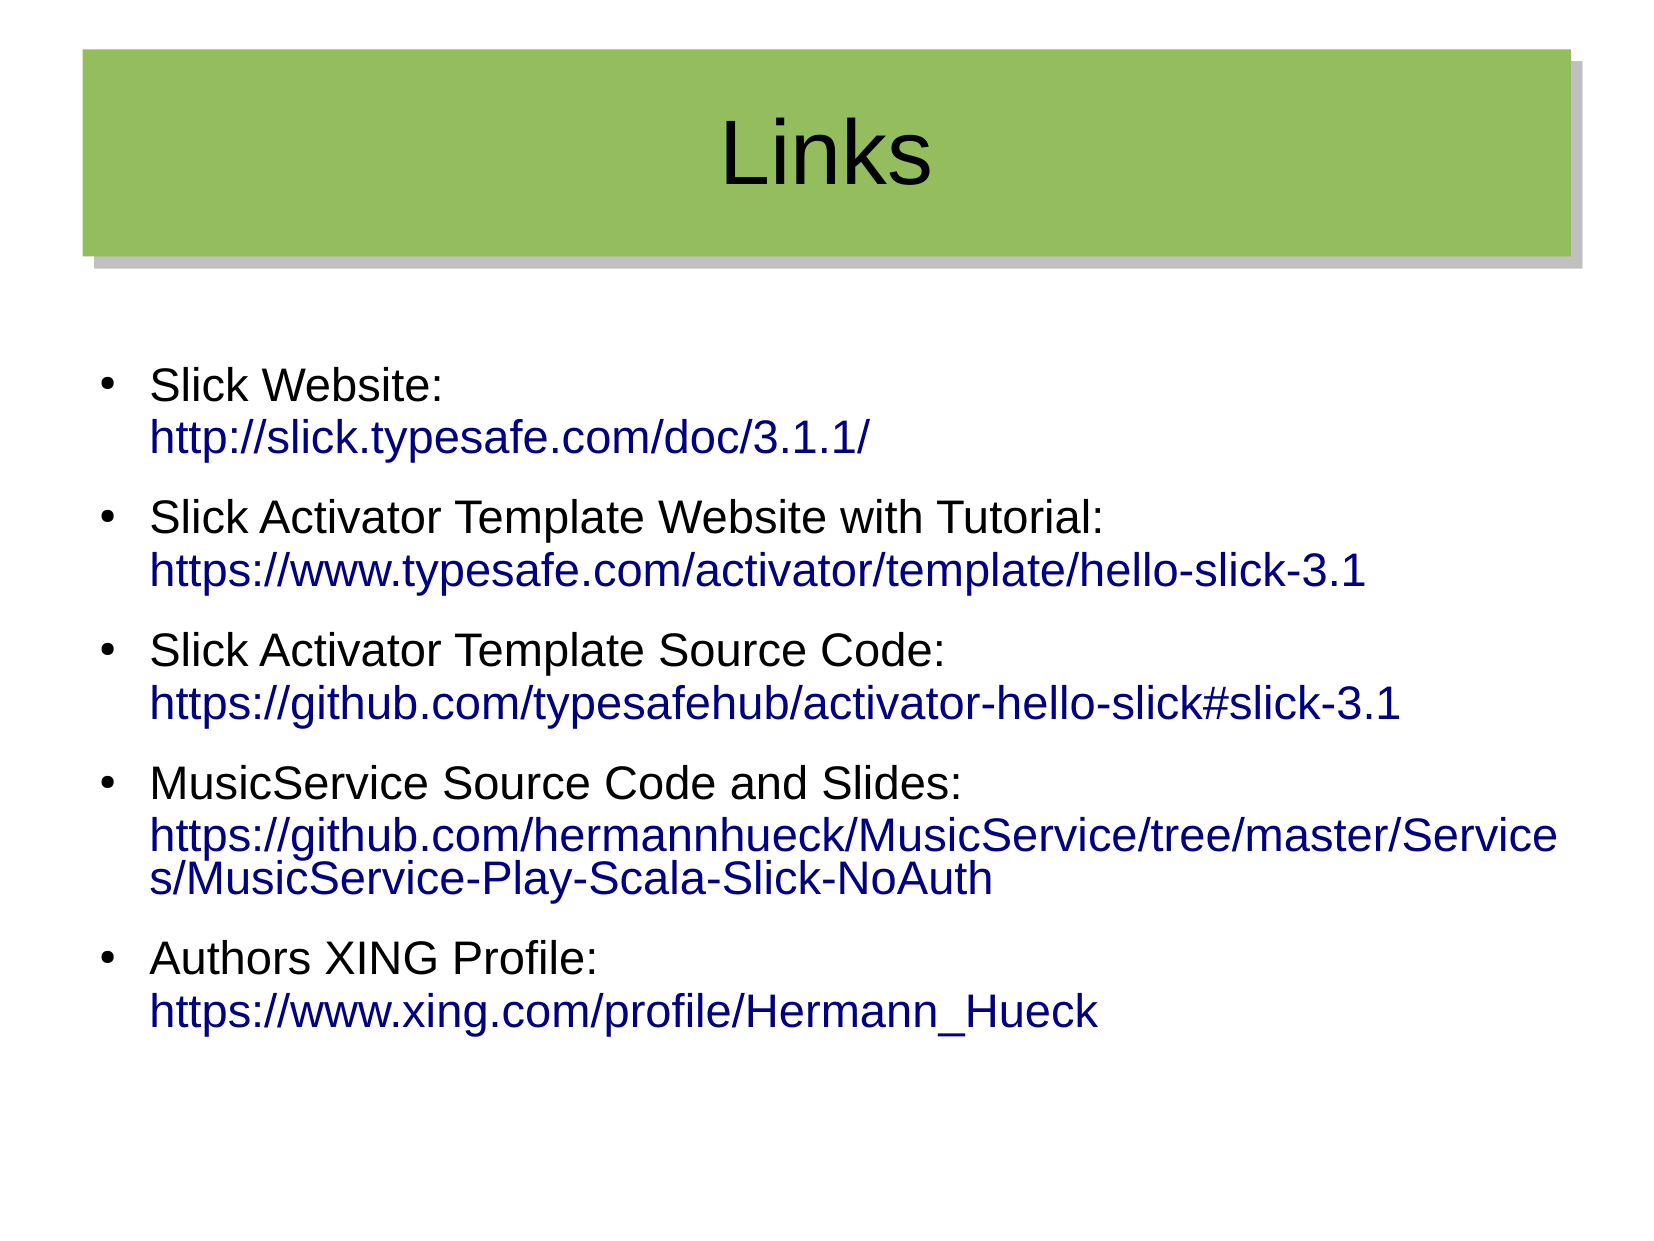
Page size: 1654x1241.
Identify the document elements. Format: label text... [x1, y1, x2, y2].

title Links [82, 49, 1571, 257]
list Slick Website: http://slick.typesafe.com/doc/3.1.1/ Slick Activator Template Website with Tutorial: https://www.typesafe.com/activator/template/hello-slick-3.1 Slick Activator Template Source Code: https://github.com/typesafehub/activator-hello-slick#slick-3.1 MusicService Source Code and Slides: https://github.com/hermannhueck/MusicService/tree/master/Services/MusicService-Play-Scala-Slick-NoAuth Authors XING Profile: https://www.xing.com/profile/Hermann_Hueck [82, 278, 1571, 998]
